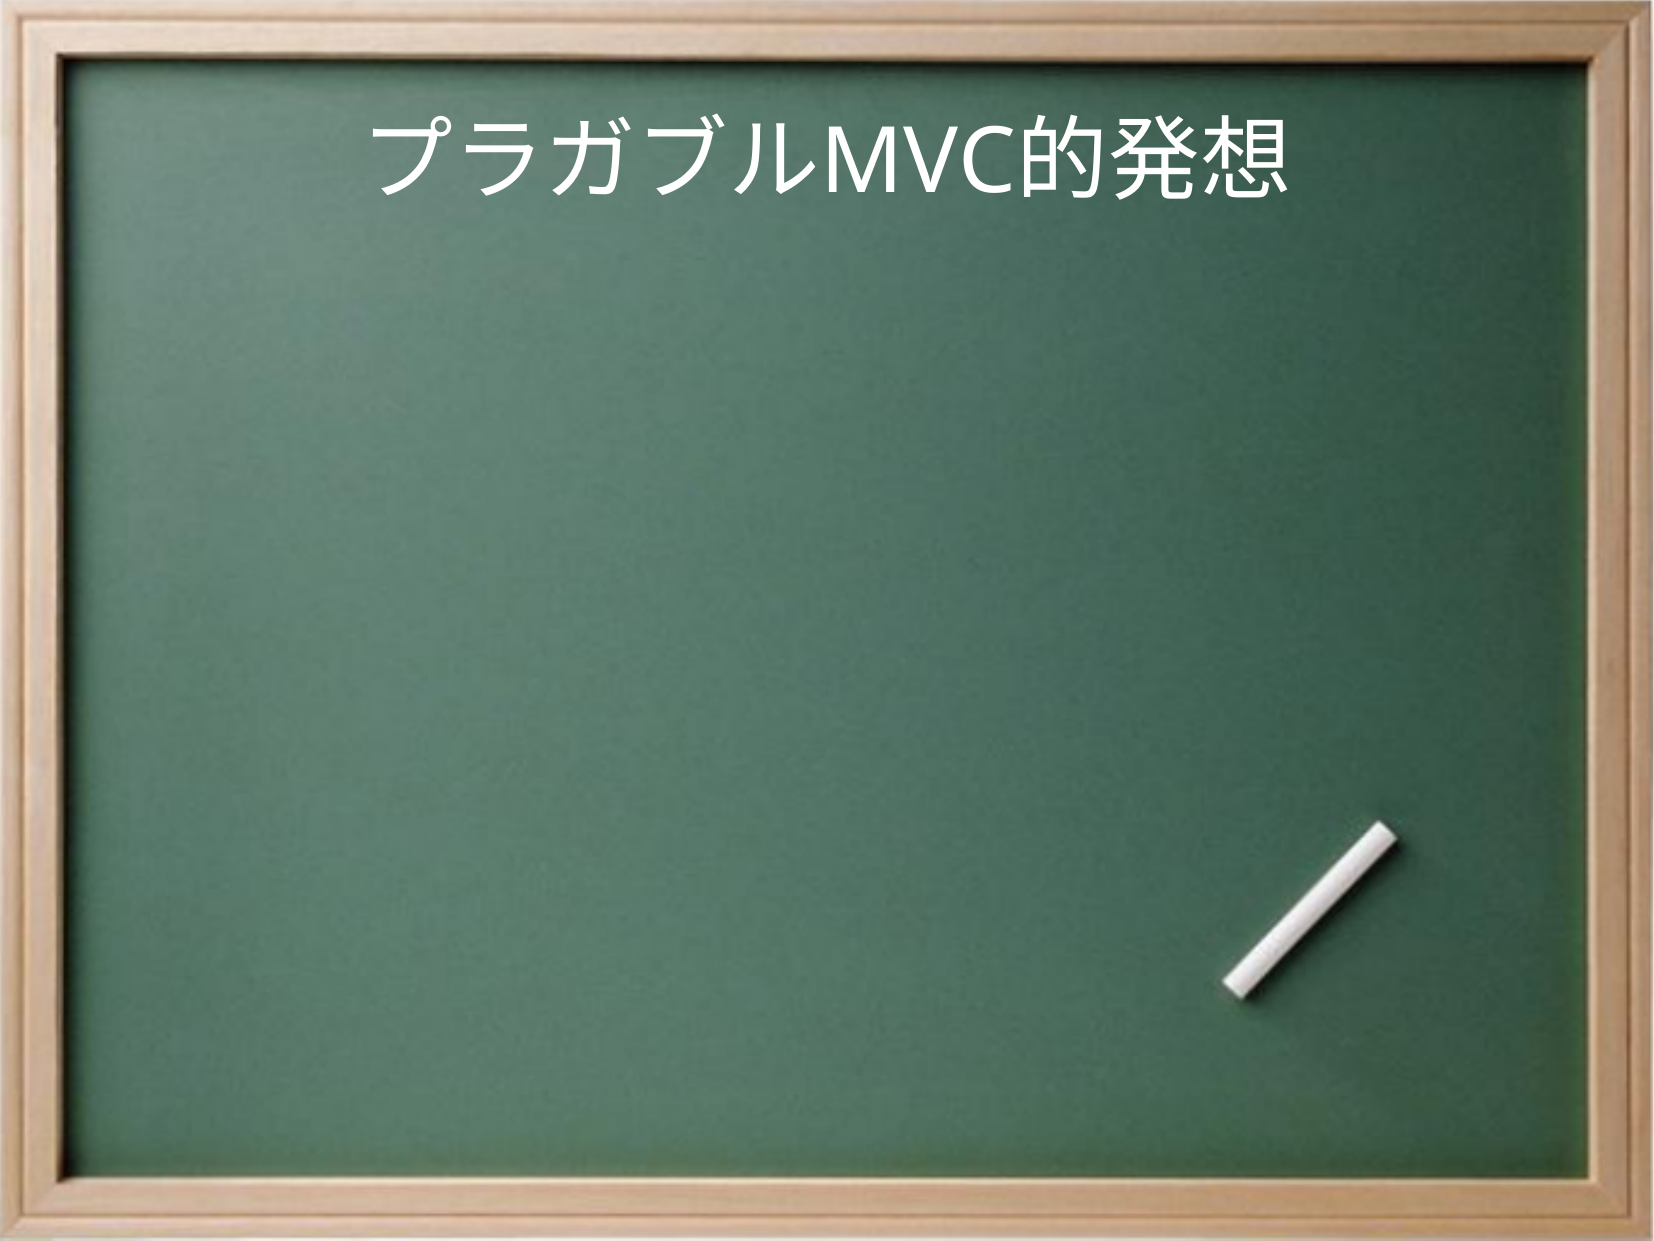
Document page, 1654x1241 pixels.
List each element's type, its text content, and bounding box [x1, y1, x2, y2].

title プラガブルMVC的発想 [82, 49, 1571, 257]
picture [0, 0, 1654, 1241]
